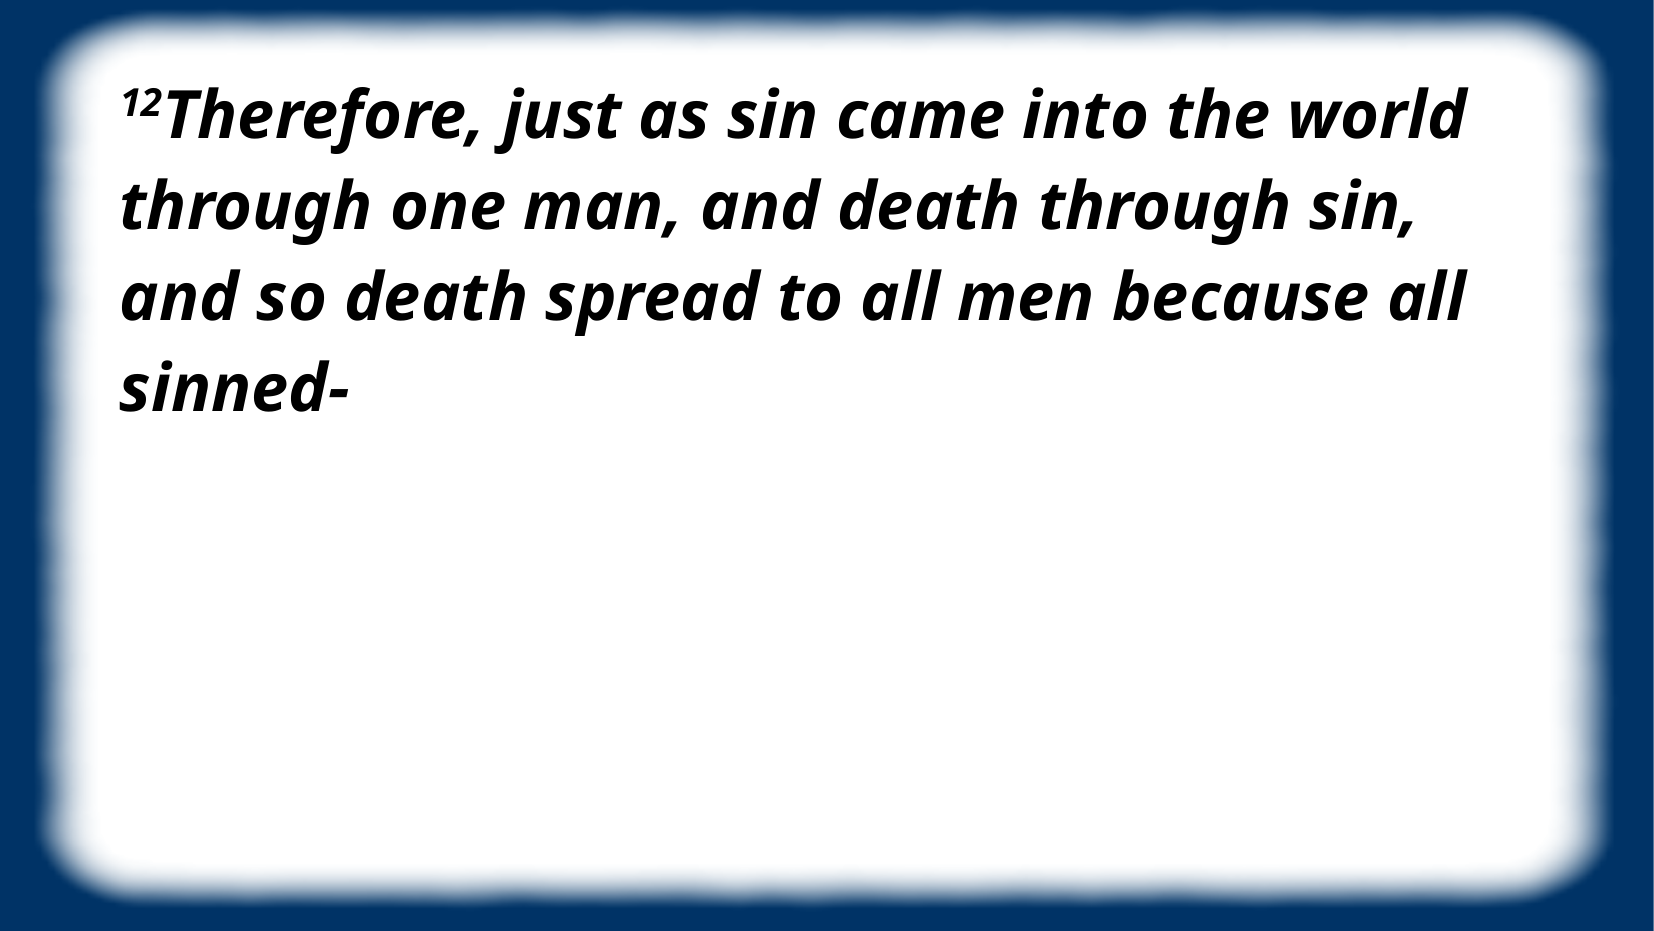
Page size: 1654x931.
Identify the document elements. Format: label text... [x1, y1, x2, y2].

picture [0, 0, 1654, 931]
text_box 12Therefore, just as sin came into the world through one man, and death through sin, and so death spread to all men because all sinned- [105, 60, 1561, 391]
